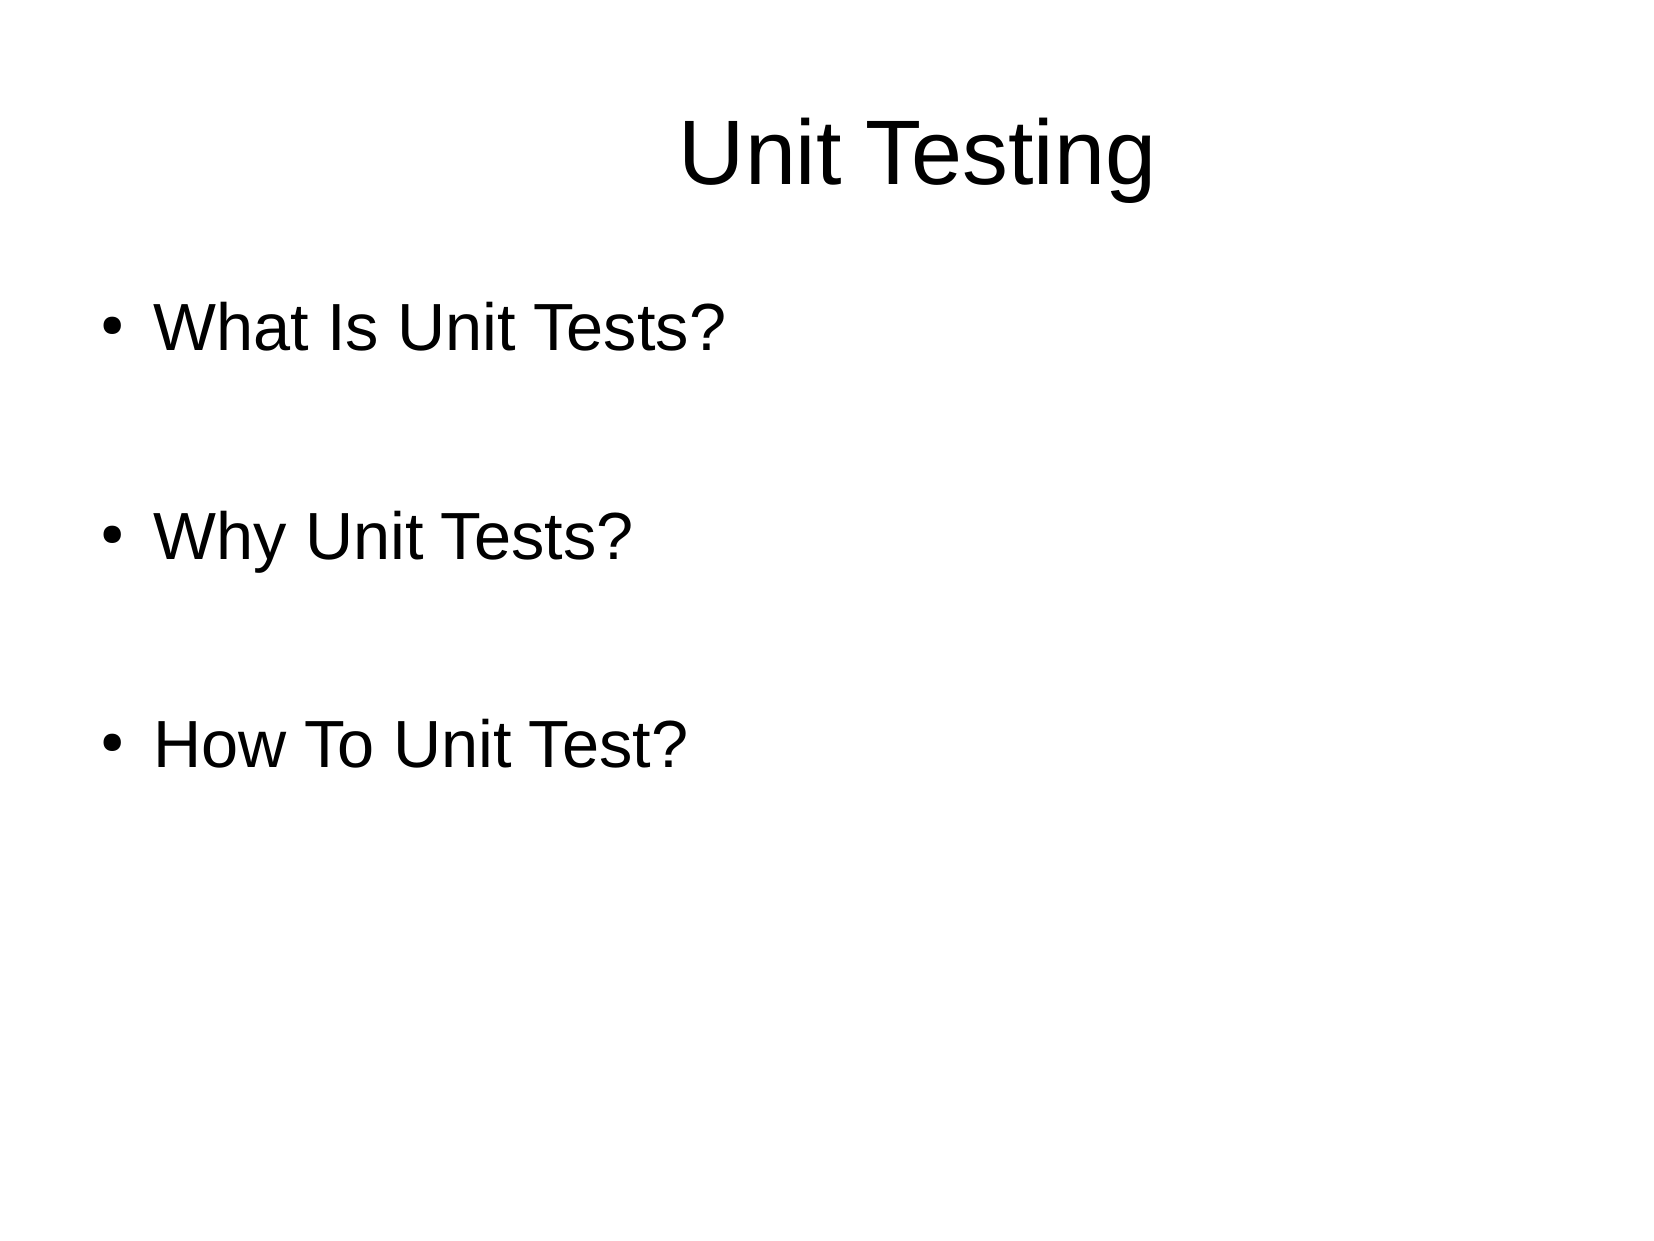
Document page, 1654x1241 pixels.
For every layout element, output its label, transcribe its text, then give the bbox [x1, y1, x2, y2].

title Unit Testing [82, 49, 1571, 257]
list What Is Unit Tests? Why Unit Tests? How To Unit Test? [82, 290, 1571, 1010]
